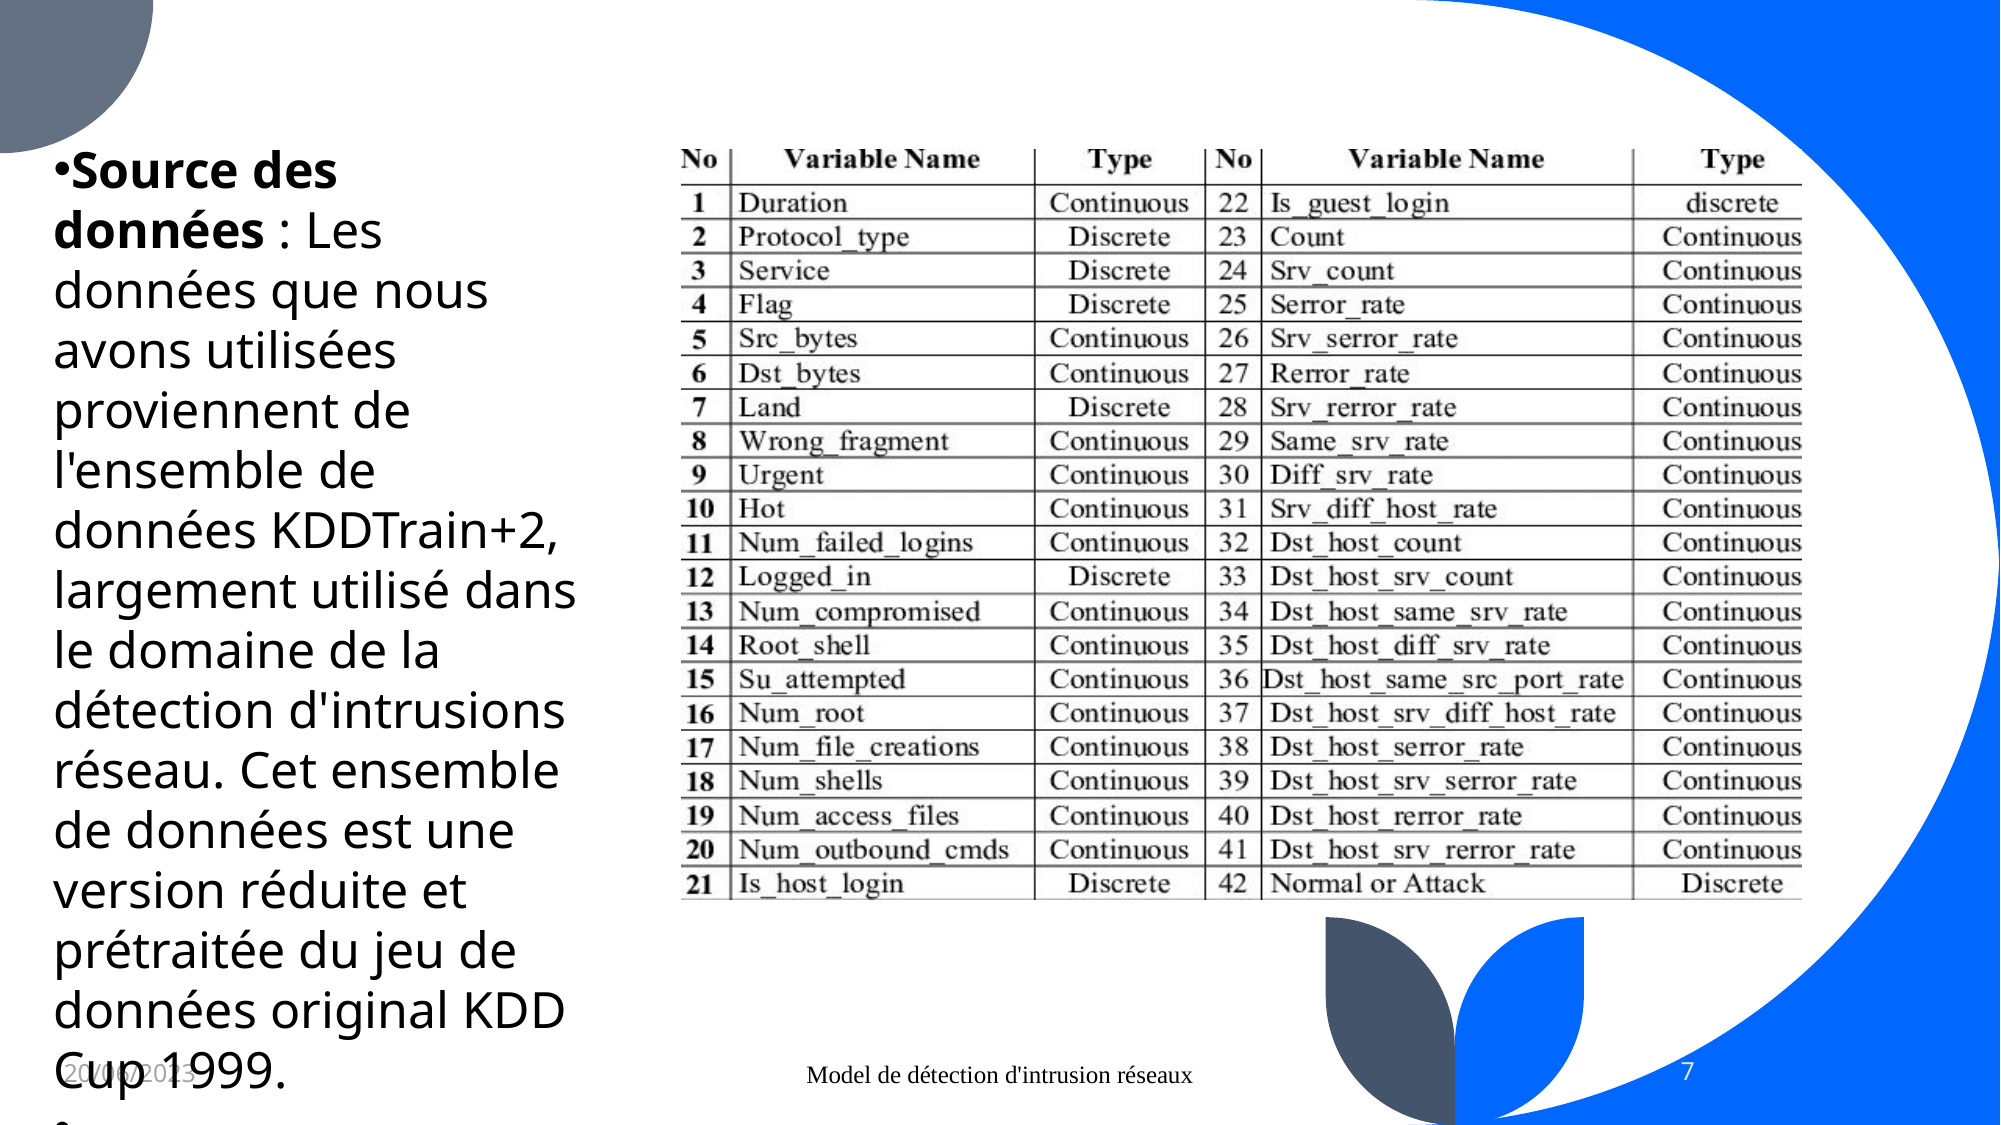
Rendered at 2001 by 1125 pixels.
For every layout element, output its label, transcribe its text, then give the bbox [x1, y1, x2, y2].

picture [681, 149, 1802, 901]
text_box Source des données : Les données que nous avons utilisées proviennent de l'ensemble de données KDDTrain+2, largement utilisé dans le domaine de la détection d'intrusions réseau. Cet ensemble de données est une version réduite et prétraitée du jeu de données original KDD Cup 1999. [38, 130, 599, 1116]
text_box Model de détection d'intrusion réseaux [662, 1042, 1338, 1103]
text_box [1665, 1042, 1938, 1103]
